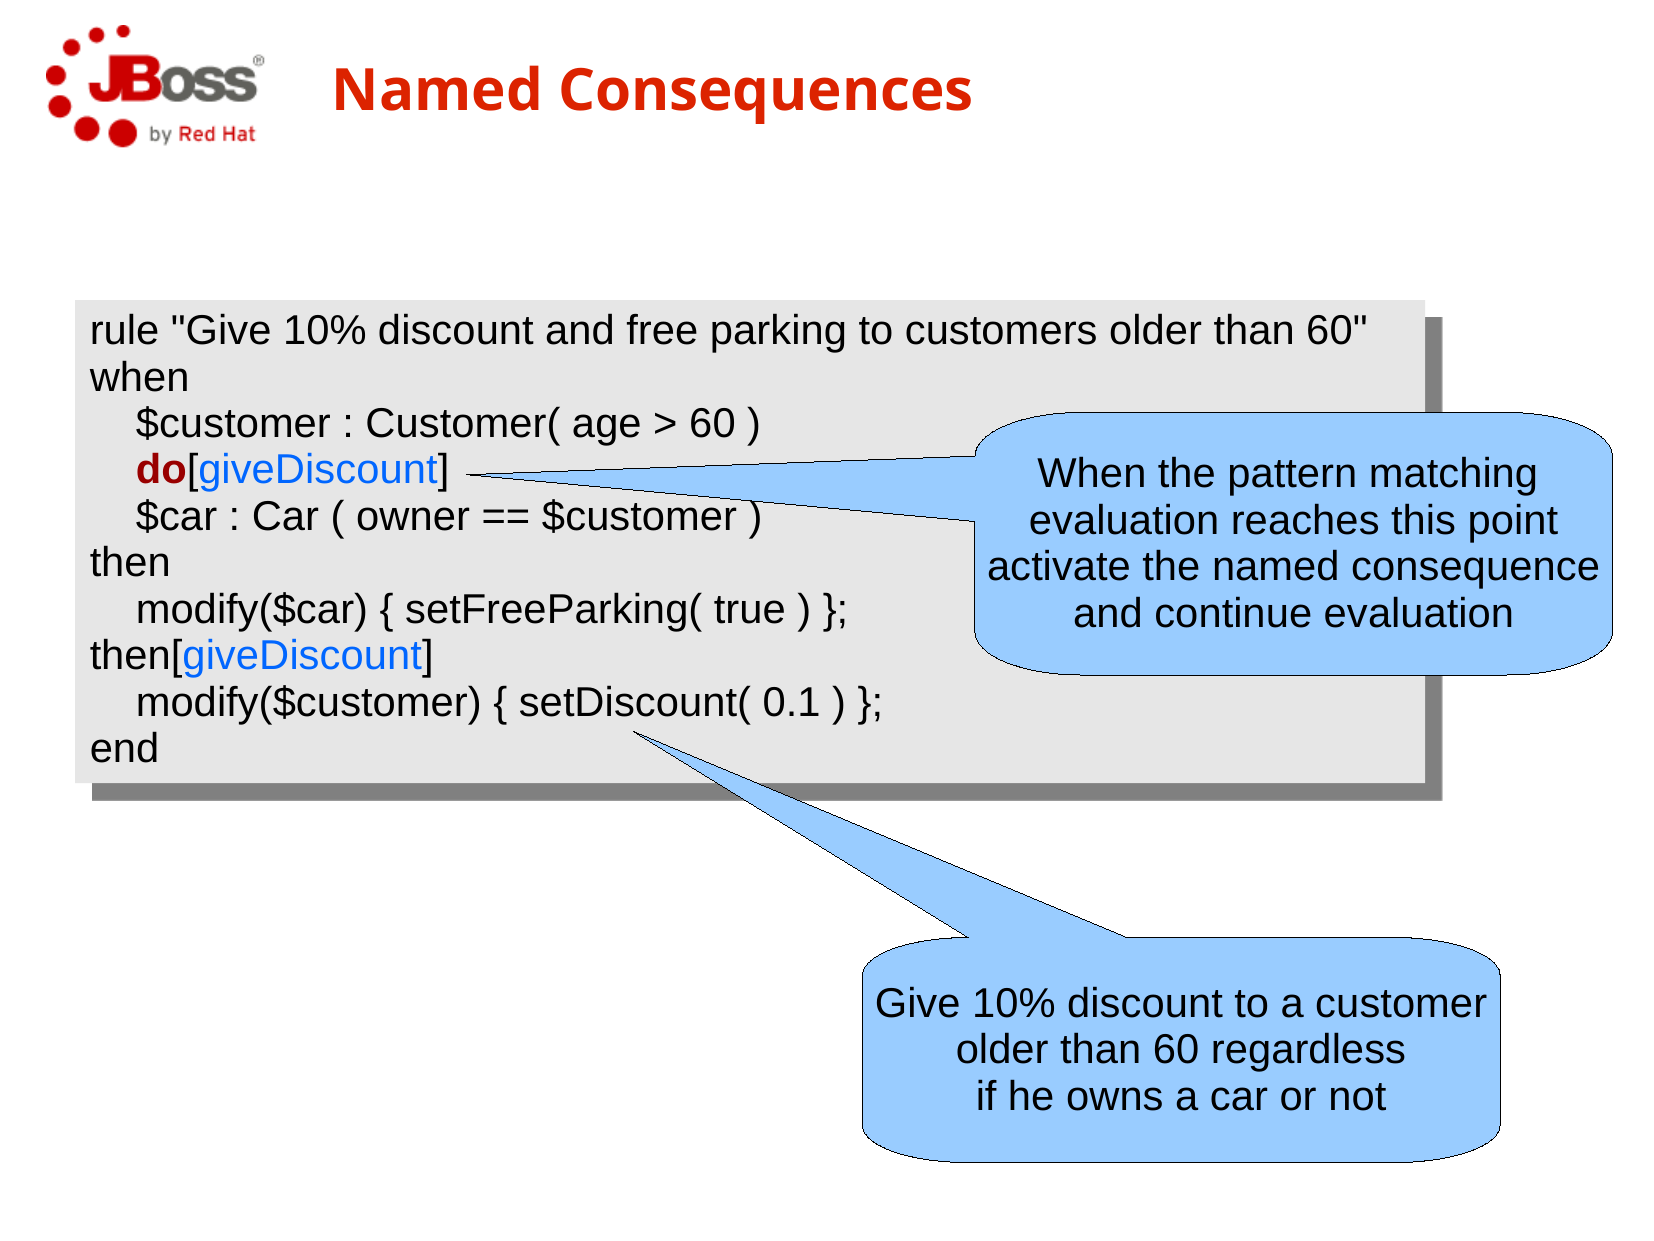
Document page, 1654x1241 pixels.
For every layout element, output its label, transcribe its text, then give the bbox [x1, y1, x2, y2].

picture [46, 25, 266, 149]
text_box When the pattern matching evaluation reaches this point activate the named consequence and continue evaluation [466, 412, 1613, 676]
title Named Consequences [331, 32, 1538, 151]
text_box rule "Give 10% discount and free parking to customers older than 60" when $customer : Customer( age > 60 ) do[giveDiscount] $car : Car ( owner == $customer ) then modify($car) { setFreeParking( true ) }; then[giveDiscount] modify($customer) { setDiscount( 0.1 ) }; end [75, 300, 1426, 784]
text_box Give 10% discount to a customer older than 60 regardless if he owns a car or not [633, 731, 1501, 1163]
